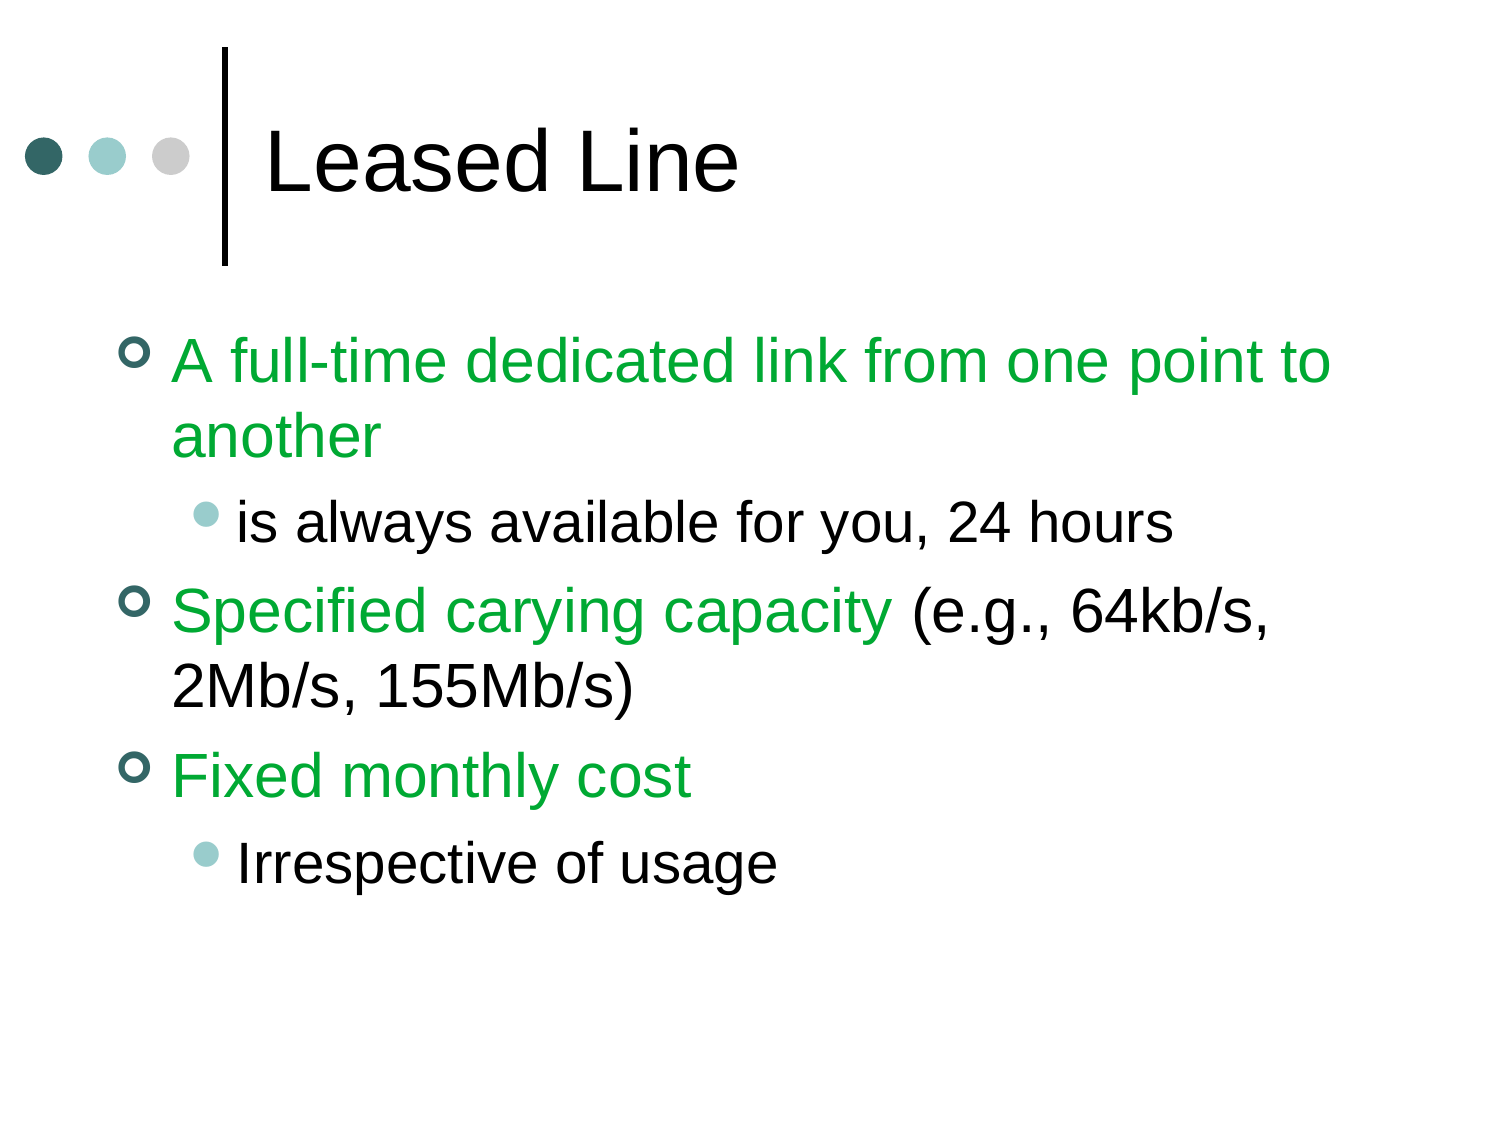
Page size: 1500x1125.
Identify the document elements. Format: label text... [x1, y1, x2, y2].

title Leased Line [249, 31, 1401, 282]
list A full-time dedicated link from one point to another is always available for you, 24 hours Specified carying capacity (e.g., 64kb/s, 2Mb/s, 155Mb/s) Fixed monthly cost Irrespective of usage [100, 312, 1400, 988]
